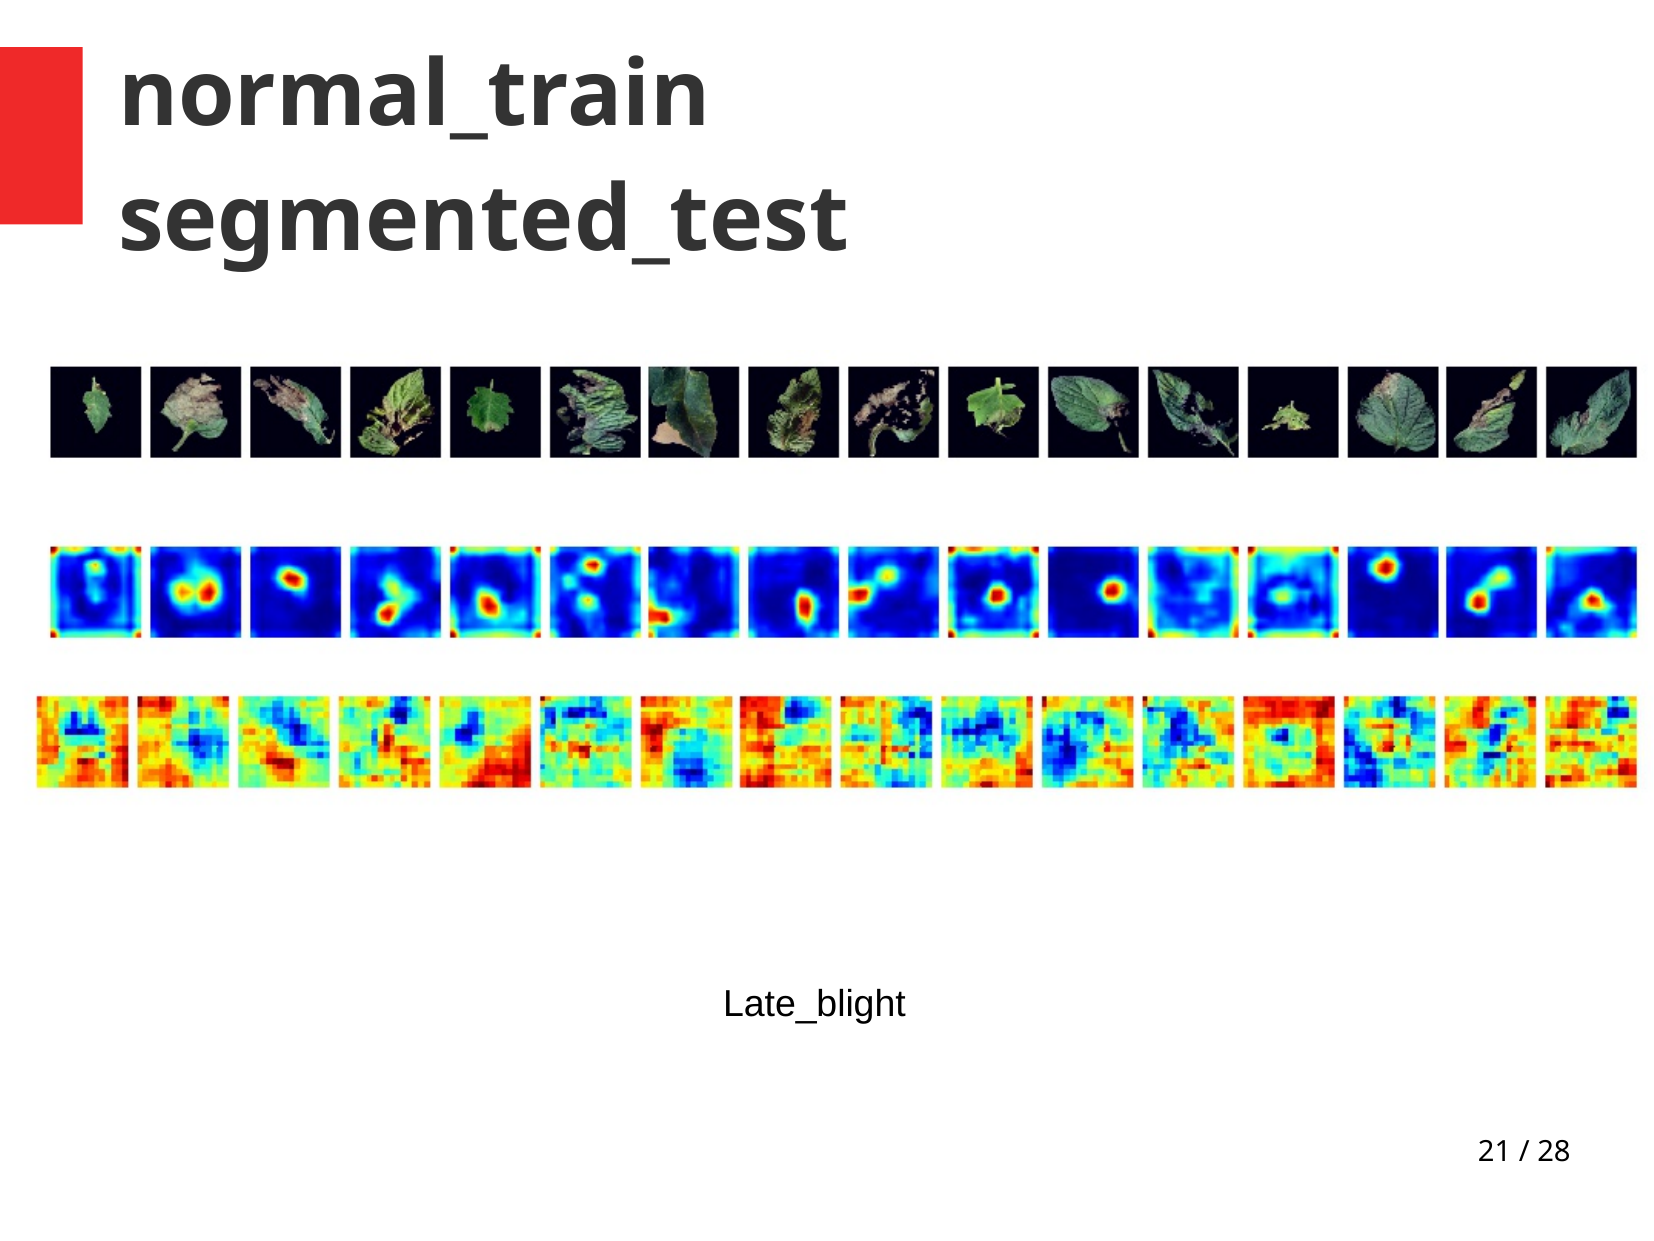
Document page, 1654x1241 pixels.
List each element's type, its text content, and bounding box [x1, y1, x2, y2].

picture [0, 350, 1654, 496]
picture [0, 530, 1654, 676]
text_box Late_blight [708, 975, 921, 1032]
picture [0, 681, 1654, 826]
title normal_train segmented_test [118, 45, 1571, 260]
